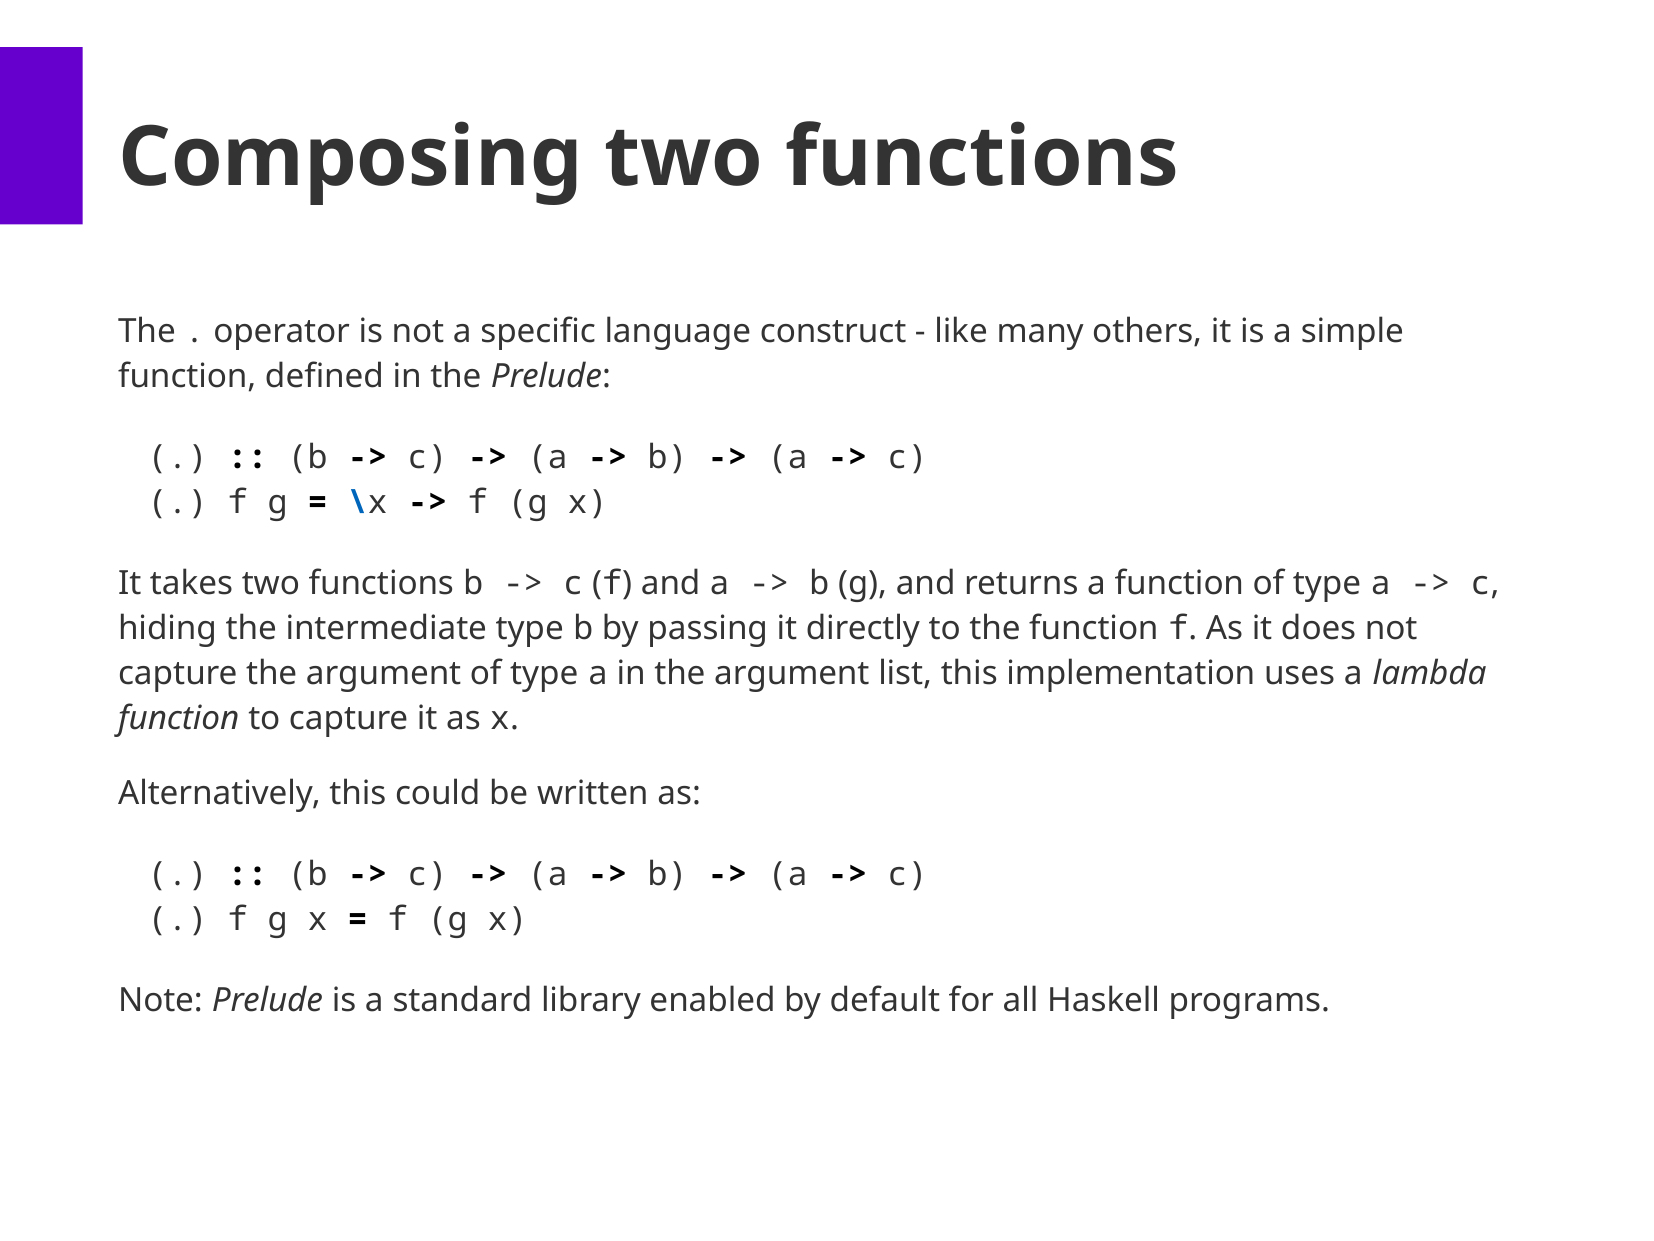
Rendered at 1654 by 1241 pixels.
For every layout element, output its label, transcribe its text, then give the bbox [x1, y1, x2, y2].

title Composing two functions [118, 49, 1571, 257]
list The . operator is not a specific language construct - like many others, it is a simple function, defined in the Prelude: (.) :: (b -> c) -> (a -> b) -> (a -> c) (.) f g = \x -> f (g x) It takes two functions b -> c (f) and a -> b (g), and returns a function of type a -> c, hiding the intermediate type b by passing it directly to the function f. As it does not capture the argument of type a in the argument list, this implementation uses a lambda function to capture it as x. Alternatively, this could be written as: (.) :: (b -> c) -> (a -> b) -> (a -> c) (.) f g x = f (g x) Note: Prelude is a standard library enabled by default for all Haskell programs. [118, 307, 1536, 1074]
